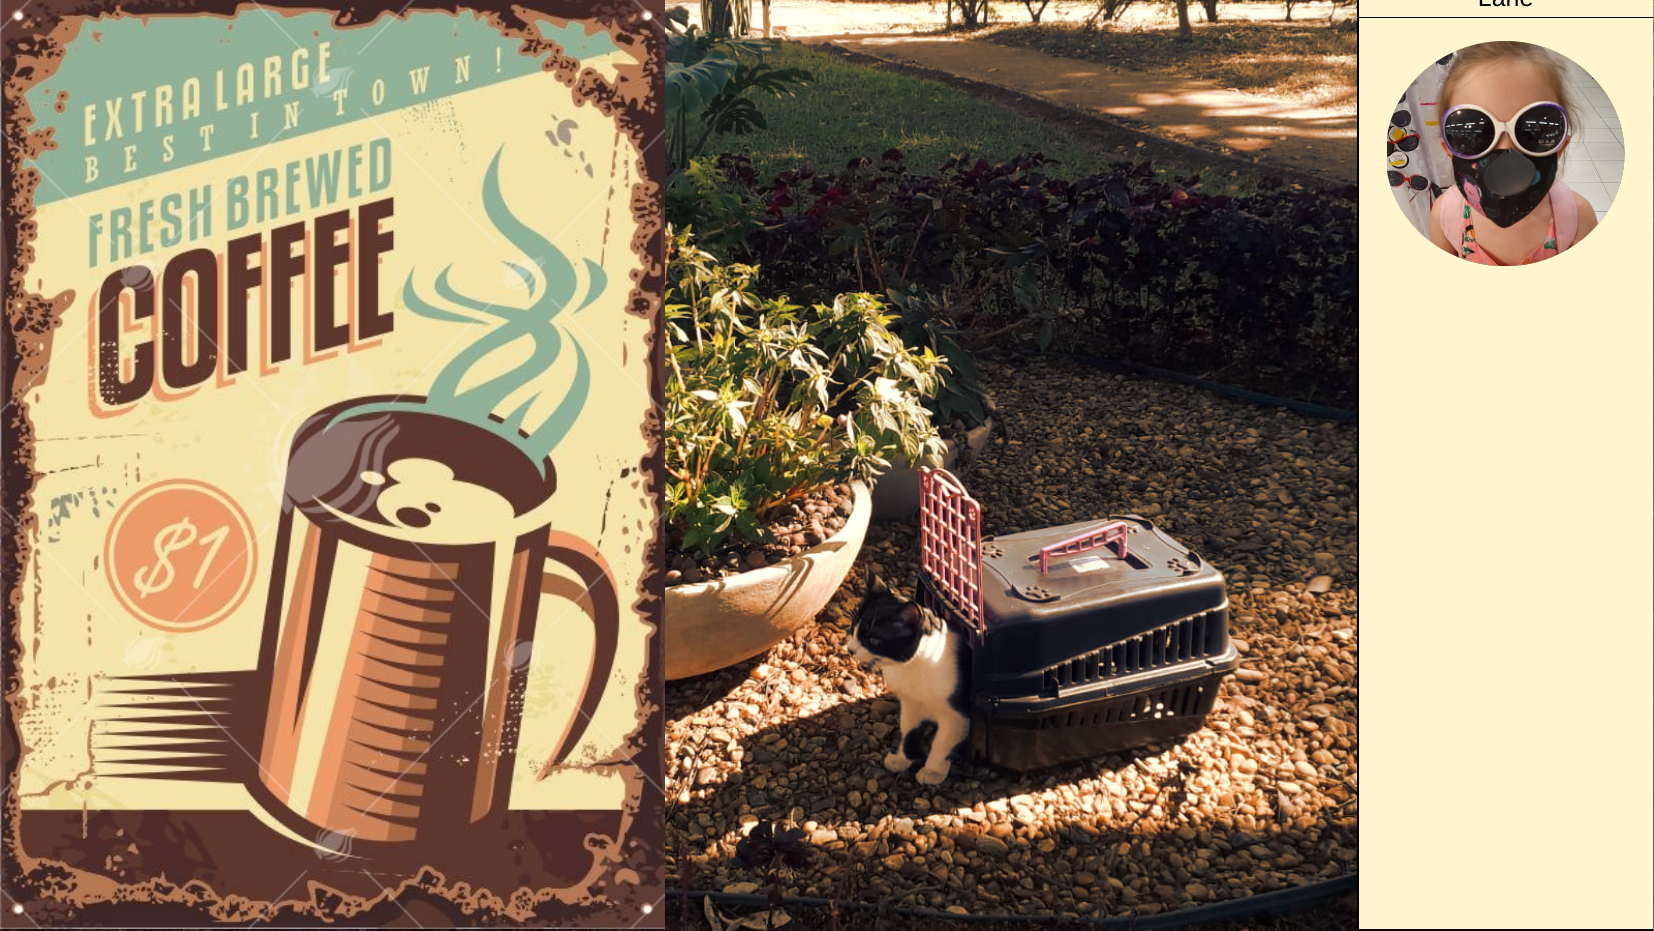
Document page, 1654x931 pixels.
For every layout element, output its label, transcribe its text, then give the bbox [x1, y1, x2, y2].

picture [1387, 41, 1625, 266]
picture [0, 0, 1358, 931]
text_box Lane [1358, 0, 1654, 18]
text_box [1358, 18, 1654, 931]
